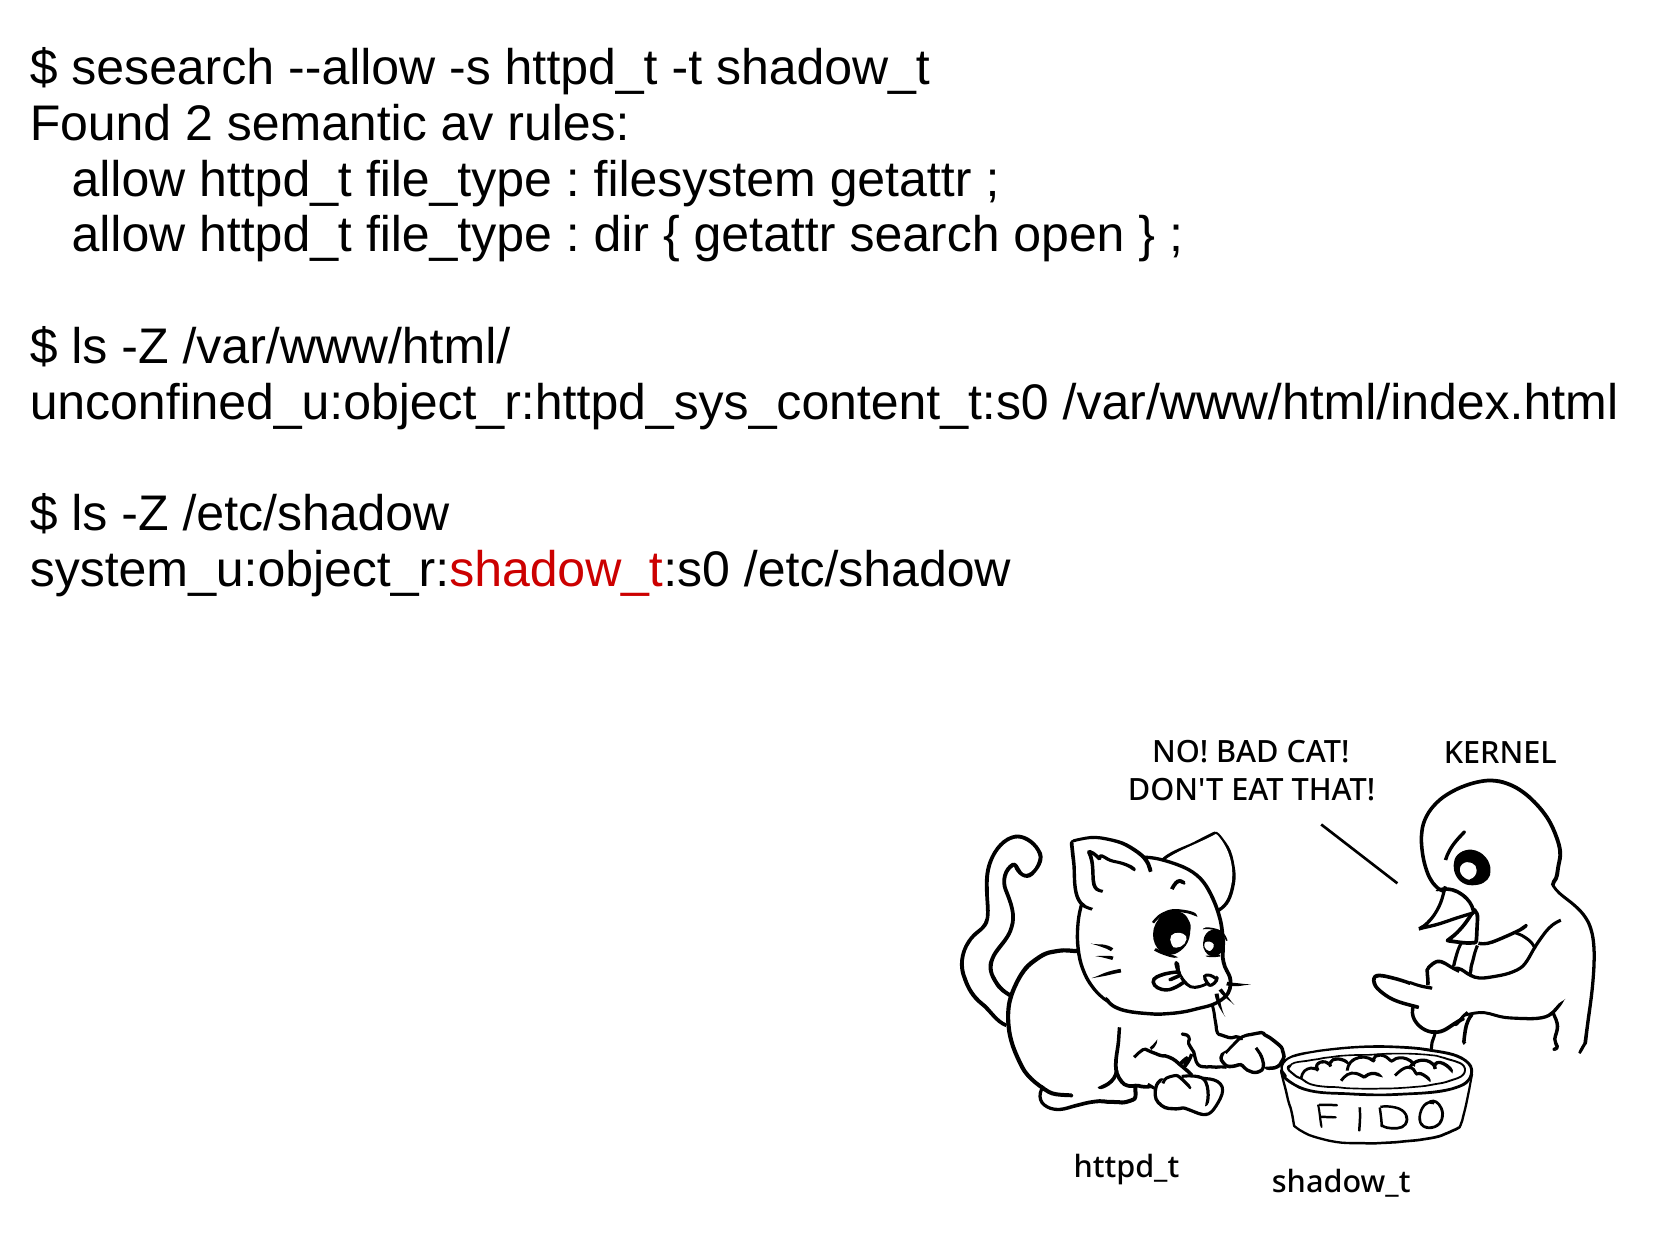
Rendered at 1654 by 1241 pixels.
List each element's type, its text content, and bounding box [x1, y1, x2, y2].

picture [959, 739, 1596, 1200]
text_box $ sesearch --allow -s httpd_t -t shadow_t Found 2 semantic av rules: allow httpd_t file_type : filesystem getattr ; allow httpd_t file_type : dir { getattr search open } ; $ ls -Z /var/www/html/ unconfined_u:object_r:httpd_sys_content_t:s0 /var/www/html/index.html $ ls -Z /etc/shadow system_u:object_r:shadow_t:s0 /etc/shadow [14, 32, 1654, 661]
